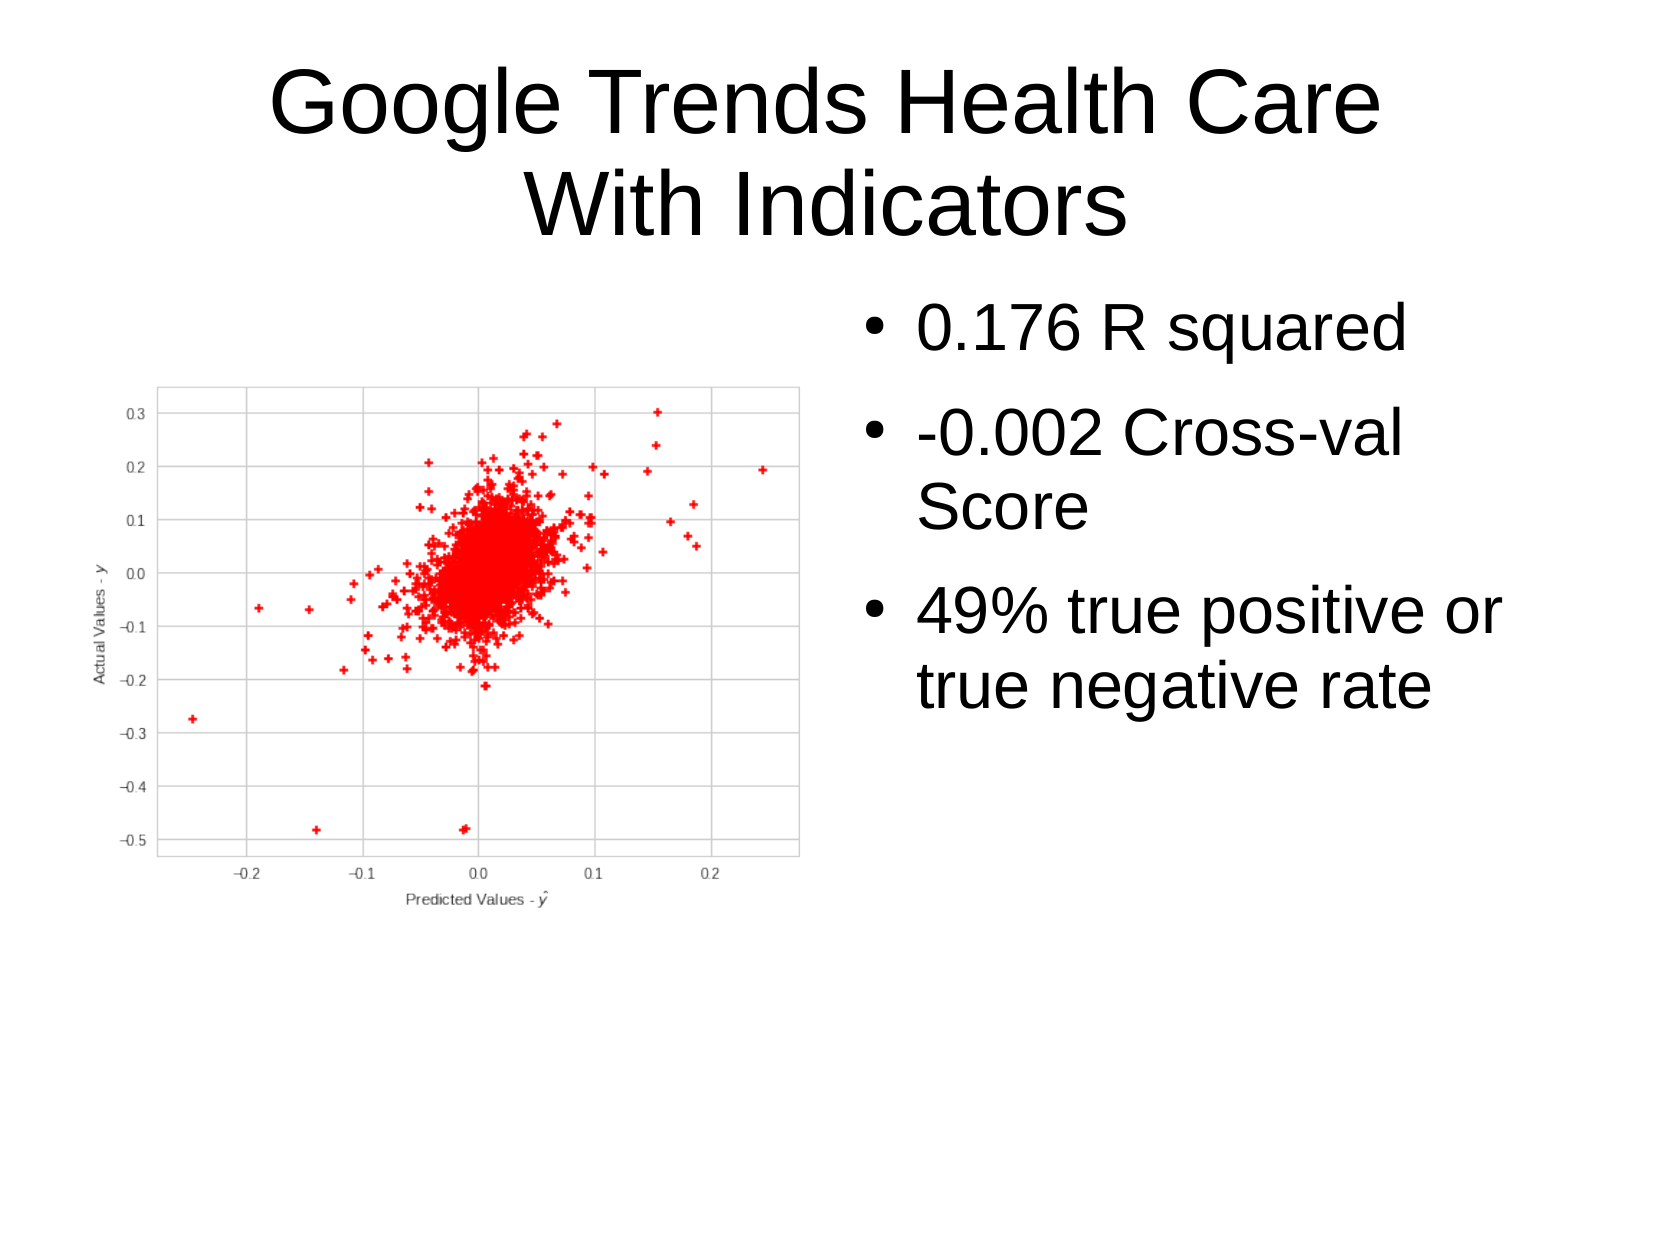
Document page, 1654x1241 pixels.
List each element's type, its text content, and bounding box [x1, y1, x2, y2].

title Google Trends Health Care With Indicators [82, 49, 1571, 257]
picture [82, 378, 809, 921]
list 0.176 R squared -0.002 Cross-val Score 49% true positive or true negative rate [845, 290, 1572, 1010]
